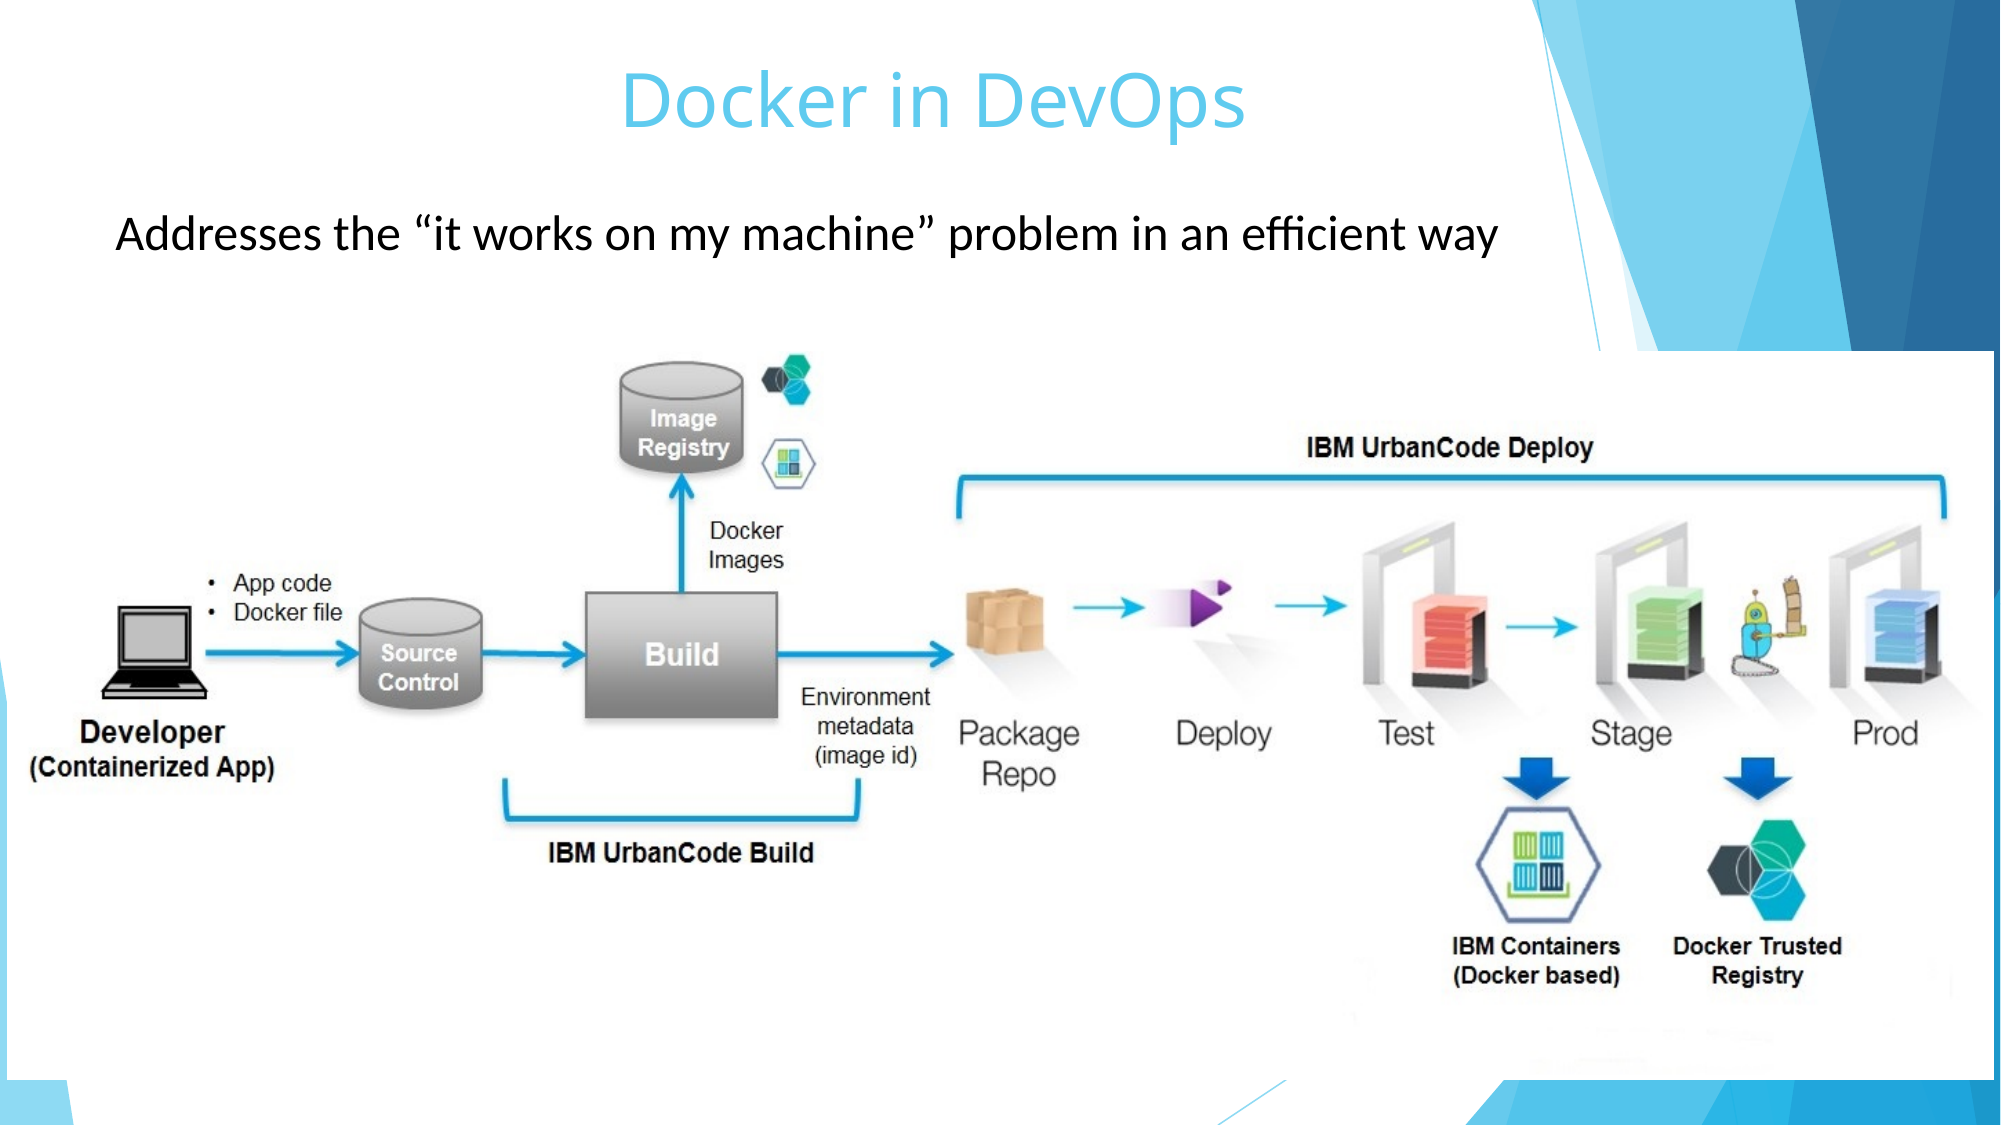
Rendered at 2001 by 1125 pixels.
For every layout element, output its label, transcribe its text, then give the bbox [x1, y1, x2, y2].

text_box Docker in DevOps [604, 44, 1423, 192]
picture [7, 351, 1994, 1080]
text_box Addresses the “it works on my machine” problem in an efficient way [100, 192, 1606, 328]
